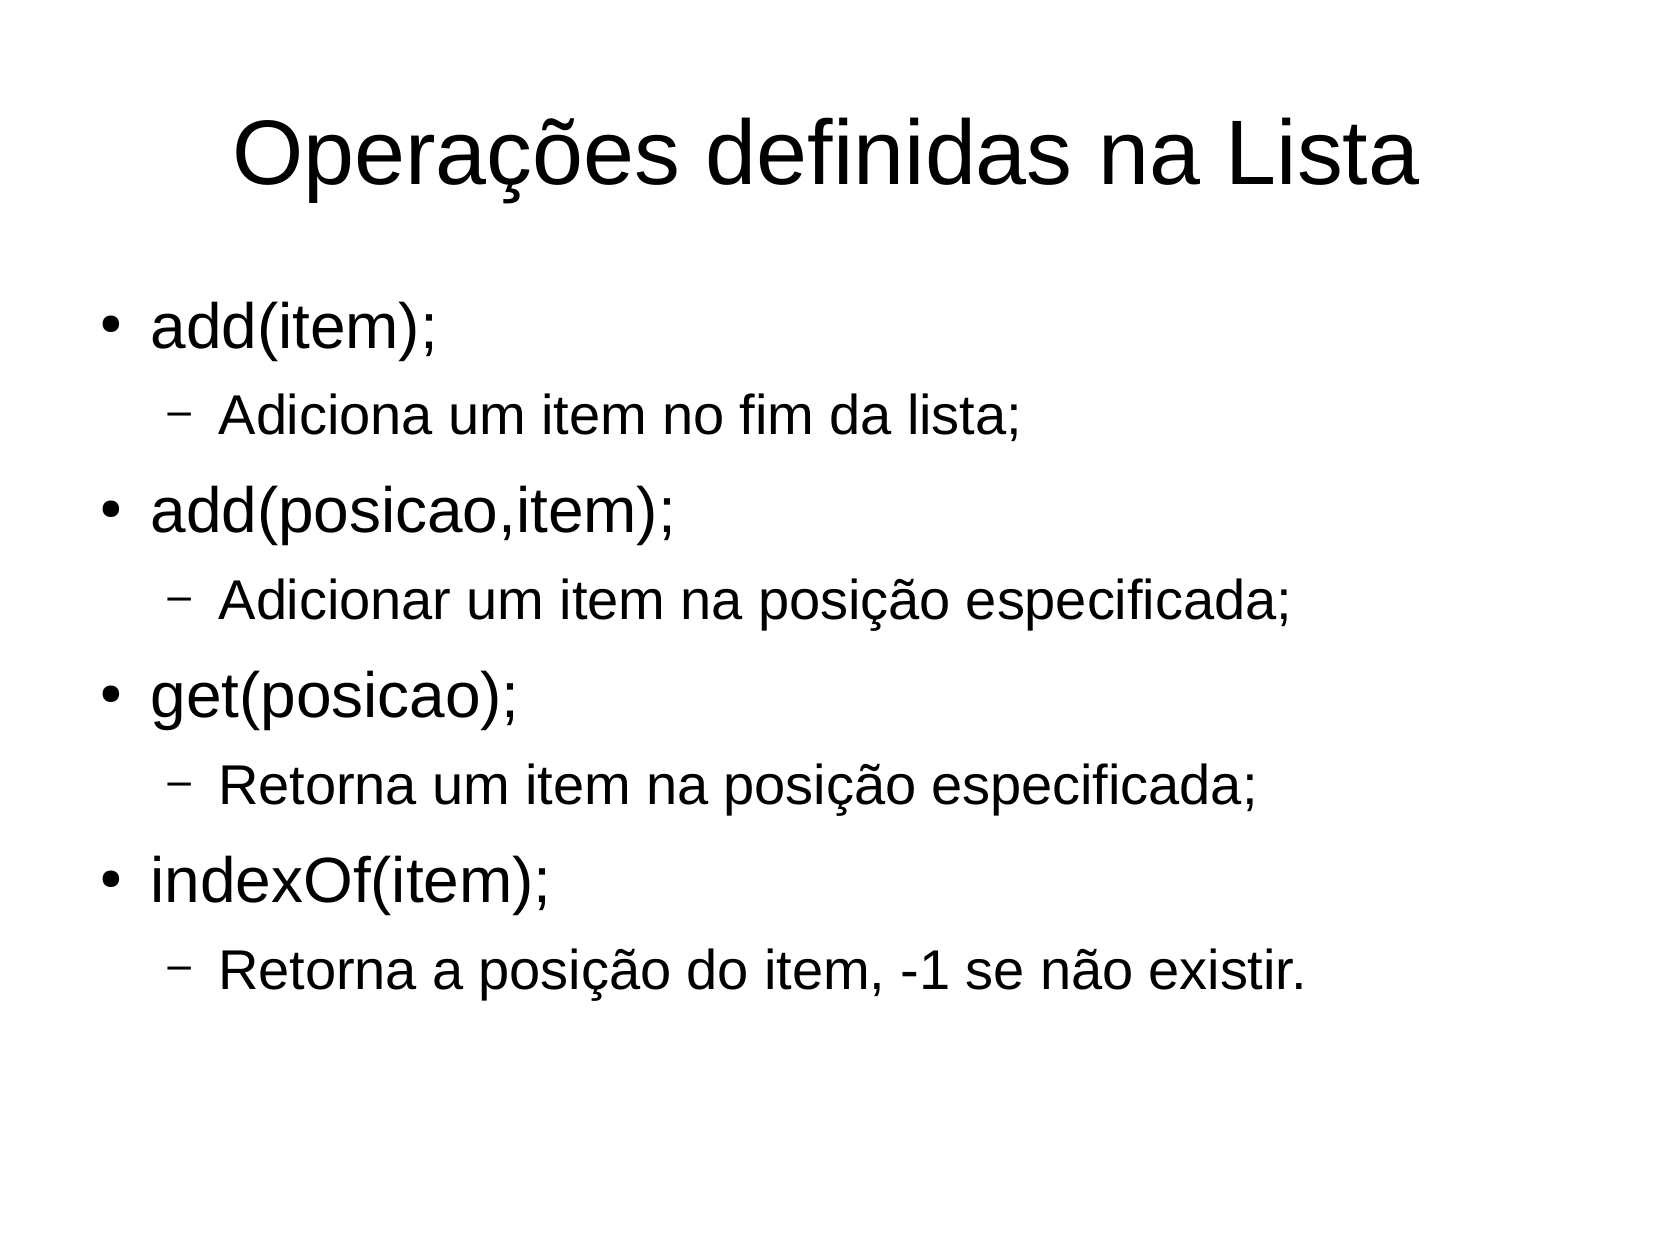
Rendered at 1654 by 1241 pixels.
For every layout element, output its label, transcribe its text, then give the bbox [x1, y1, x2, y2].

title Operações definidas na Lista [82, 49, 1571, 257]
list add(item); Adiciona um item no fim da lista; add(posicao,item); Adicionar um item na posição especificada; get(posicao); Retorna um item na posição especificada; indexOf(item); Retorna a posição do item, -1 se não existir. [82, 290, 1571, 1010]
